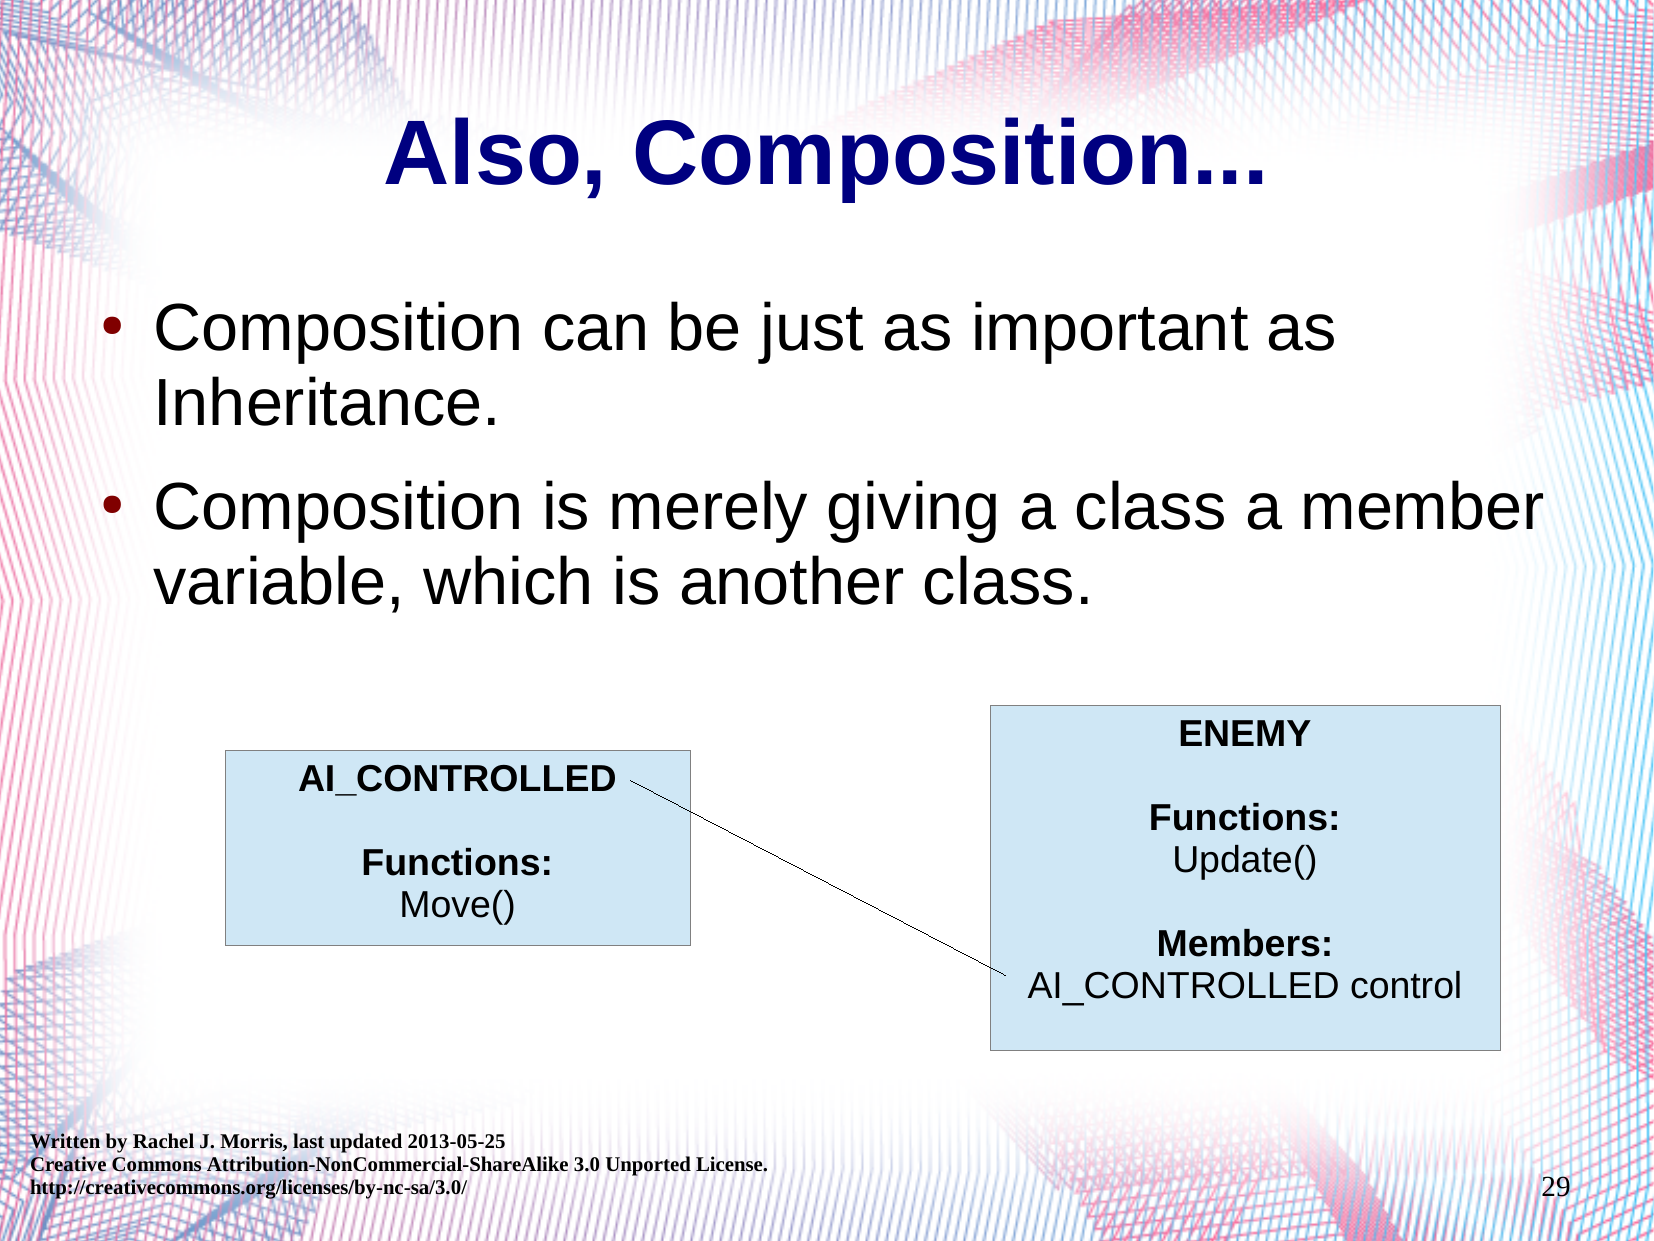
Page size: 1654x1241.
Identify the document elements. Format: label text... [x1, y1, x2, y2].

title Also, Composition... [82, 49, 1571, 257]
text_box AI_CONTROLLED Functions: Move() [225, 750, 691, 946]
list Composition can be just as important as Inheritance. Composition is merely giving a class a member variable, which is another class. [82, 290, 1571, 631]
text_box ENEMY Functions: Update() Members: AI_CONTROLLED control [990, 705, 1501, 1051]
picture [0, 0, 1654, 1241]
